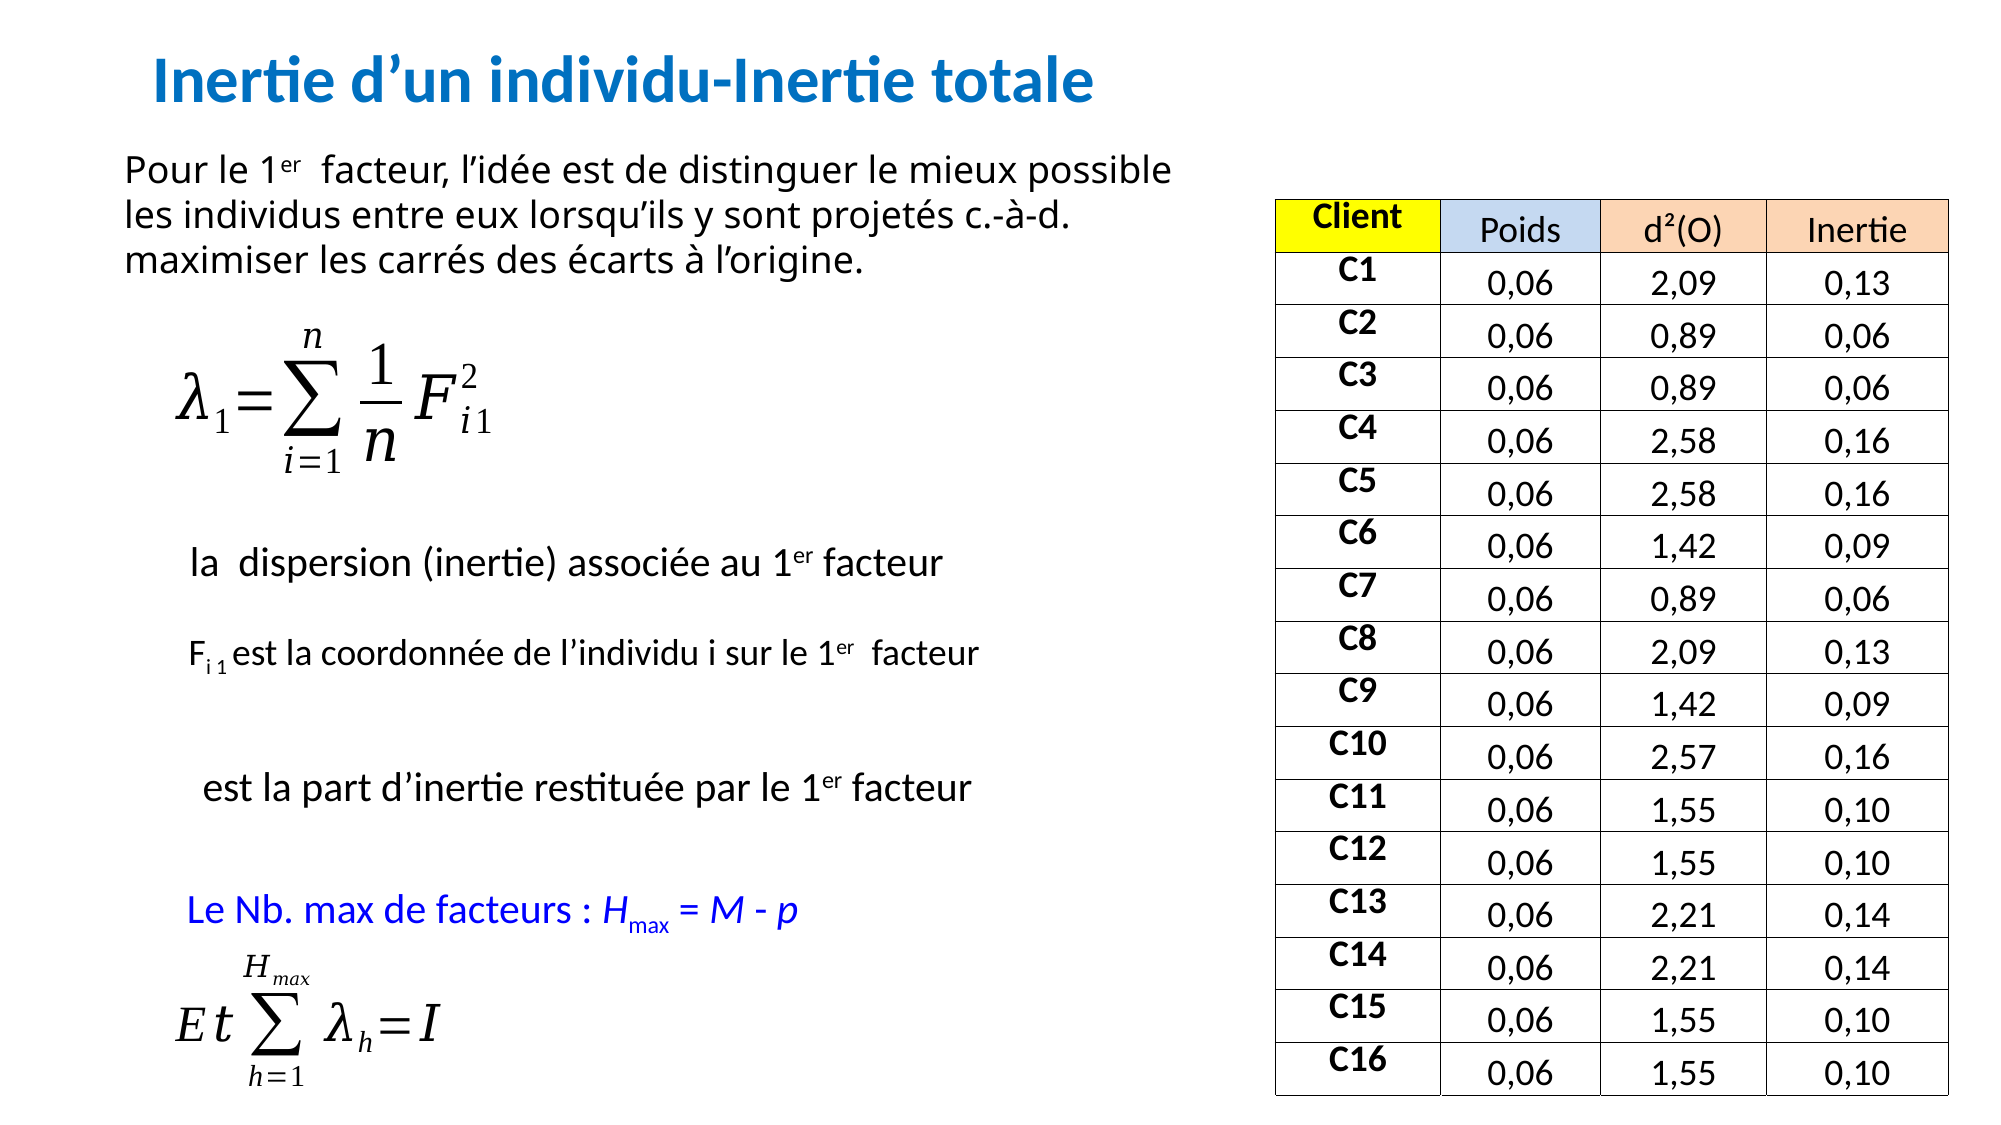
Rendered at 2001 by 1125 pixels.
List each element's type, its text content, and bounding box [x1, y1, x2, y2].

table_cell 1,55 [1601, 1043, 1766, 1095]
table_cell 0,89 [1601, 358, 1766, 410]
table_cell 0,06 [1441, 674, 1600, 726]
table_cell 0,06 [1441, 464, 1600, 515]
table_cell C5 [1276, 464, 1440, 515]
table_cell 0,06 [1441, 569, 1600, 621]
table_cell 1,42 [1601, 674, 1766, 726]
table_cell 0,06 [1441, 411, 1600, 463]
title Inertie d’un individu-Inertie totale [137, 22, 1863, 140]
table_cell 2,09 [1601, 622, 1766, 673]
table_cell 0,06 [1767, 569, 1948, 621]
table_cell [1767, 1096, 1948, 1125]
table_header Inertie [1767, 200, 1948, 252]
table_cell 0,89 [1601, 305, 1766, 357]
table_cell 0,06 [1441, 938, 1600, 989]
table_cell 1,55 [1601, 990, 1766, 1042]
text_box la dispersion (inertie) associée au 1er facteur [165, 527, 1166, 593]
table_cell 2,09 [1601, 253, 1766, 304]
table_cell C13 [1276, 885, 1440, 937]
table_cell 0,06 [1441, 622, 1600, 673]
table_cell C12 [1276, 832, 1440, 884]
chart [172, 334, 493, 482]
table_cell C3 [1276, 358, 1440, 410]
table_cell 0,06 [1441, 885, 1600, 937]
table_header Client [1276, 200, 1440, 252]
table_cell 0,06 [1441, 253, 1600, 304]
table_cell 0,06 [1441, 305, 1600, 357]
table_cell 2,21 [1601, 885, 1766, 937]
table_cell 0,10 [1767, 780, 1948, 831]
table_cell C16 [1276, 1043, 1440, 1095]
table_cell C14 [1276, 938, 1440, 989]
table_cell 0,06 [1767, 358, 1948, 410]
table_cell 0,06 [1441, 727, 1600, 779]
table_cell 0,89 [1601, 569, 1766, 621]
table_cell C2 [1276, 305, 1440, 357]
table_cell 0,16 [1767, 411, 1948, 463]
table_cell 0,16 [1767, 727, 1948, 779]
table_header d²(O) [1601, 200, 1766, 252]
table_cell 0,06 [1441, 1043, 1600, 1095]
chart [172, 950, 444, 1093]
table_cell 1,55 [1601, 832, 1766, 884]
table_cell C11 [1276, 780, 1440, 831]
table_cell [1601, 1096, 1766, 1125]
table_cell 0,10 [1767, 832, 1948, 884]
table_cell 1,42 [1601, 516, 1766, 568]
table_cell 2,58 [1601, 464, 1766, 515]
table_cell 0,10 [1767, 990, 1948, 1042]
table_cell C15 [1276, 990, 1440, 1042]
text_box Fi 1 est la coordonnée de l’individu i sur le 1er facteur [174, 620, 995, 687]
table_cell 2,58 [1601, 411, 1766, 463]
table_cell 0,06 [1441, 990, 1600, 1042]
table_cell 0,06 [1441, 516, 1600, 568]
table_cell 1,55 [1601, 780, 1766, 831]
table_cell 0,06 [1767, 305, 1948, 357]
table_cell 0,06 [1441, 780, 1600, 831]
table_cell [1442, 1096, 1600, 1125]
table_cell 0,09 [1767, 516, 1948, 568]
table_cell C1 [1276, 253, 1440, 304]
table_cell 0,10 [1767, 1043, 1948, 1095]
table_cell 0,09 [1767, 674, 1948, 726]
table_cell C4 [1276, 411, 1440, 463]
table_cell C7 [1276, 569, 1440, 621]
table_cell 0,13 [1767, 253, 1948, 304]
table_cell 2,57 [1601, 727, 1766, 779]
table_cell 2,21 [1601, 938, 1766, 989]
table_cell C10 [1276, 727, 1440, 779]
table_cell 0,14 [1767, 938, 1948, 989]
table_cell C9 [1276, 674, 1440, 726]
table_cell 0,06 [1441, 358, 1600, 410]
text_box Le Nb. max de facteurs : Hmax = M - p [172, 874, 1172, 946]
table_header Poids [1441, 200, 1600, 252]
text_box est la part d’inertie restituée par le 1er facteur [192, 759, 973, 810]
text_box Pour le 1er facteur, l’idée est de distinguer le mieux possible les individus entre eux lorsqu’ils y sont projetés c.-à-d. maximiser les carrés des écarts à l’origine. [109, 138, 1235, 334]
table_cell 0,06 [1441, 832, 1600, 884]
table_cell 0,13 [1767, 622, 1948, 673]
table_cell [1276, 1096, 1440, 1125]
table_cell 0,16 [1767, 464, 1948, 515]
table_cell C6 [1276, 516, 1440, 568]
table_cell C8 [1276, 622, 1440, 673]
table_cell 0,14 [1767, 885, 1948, 937]
